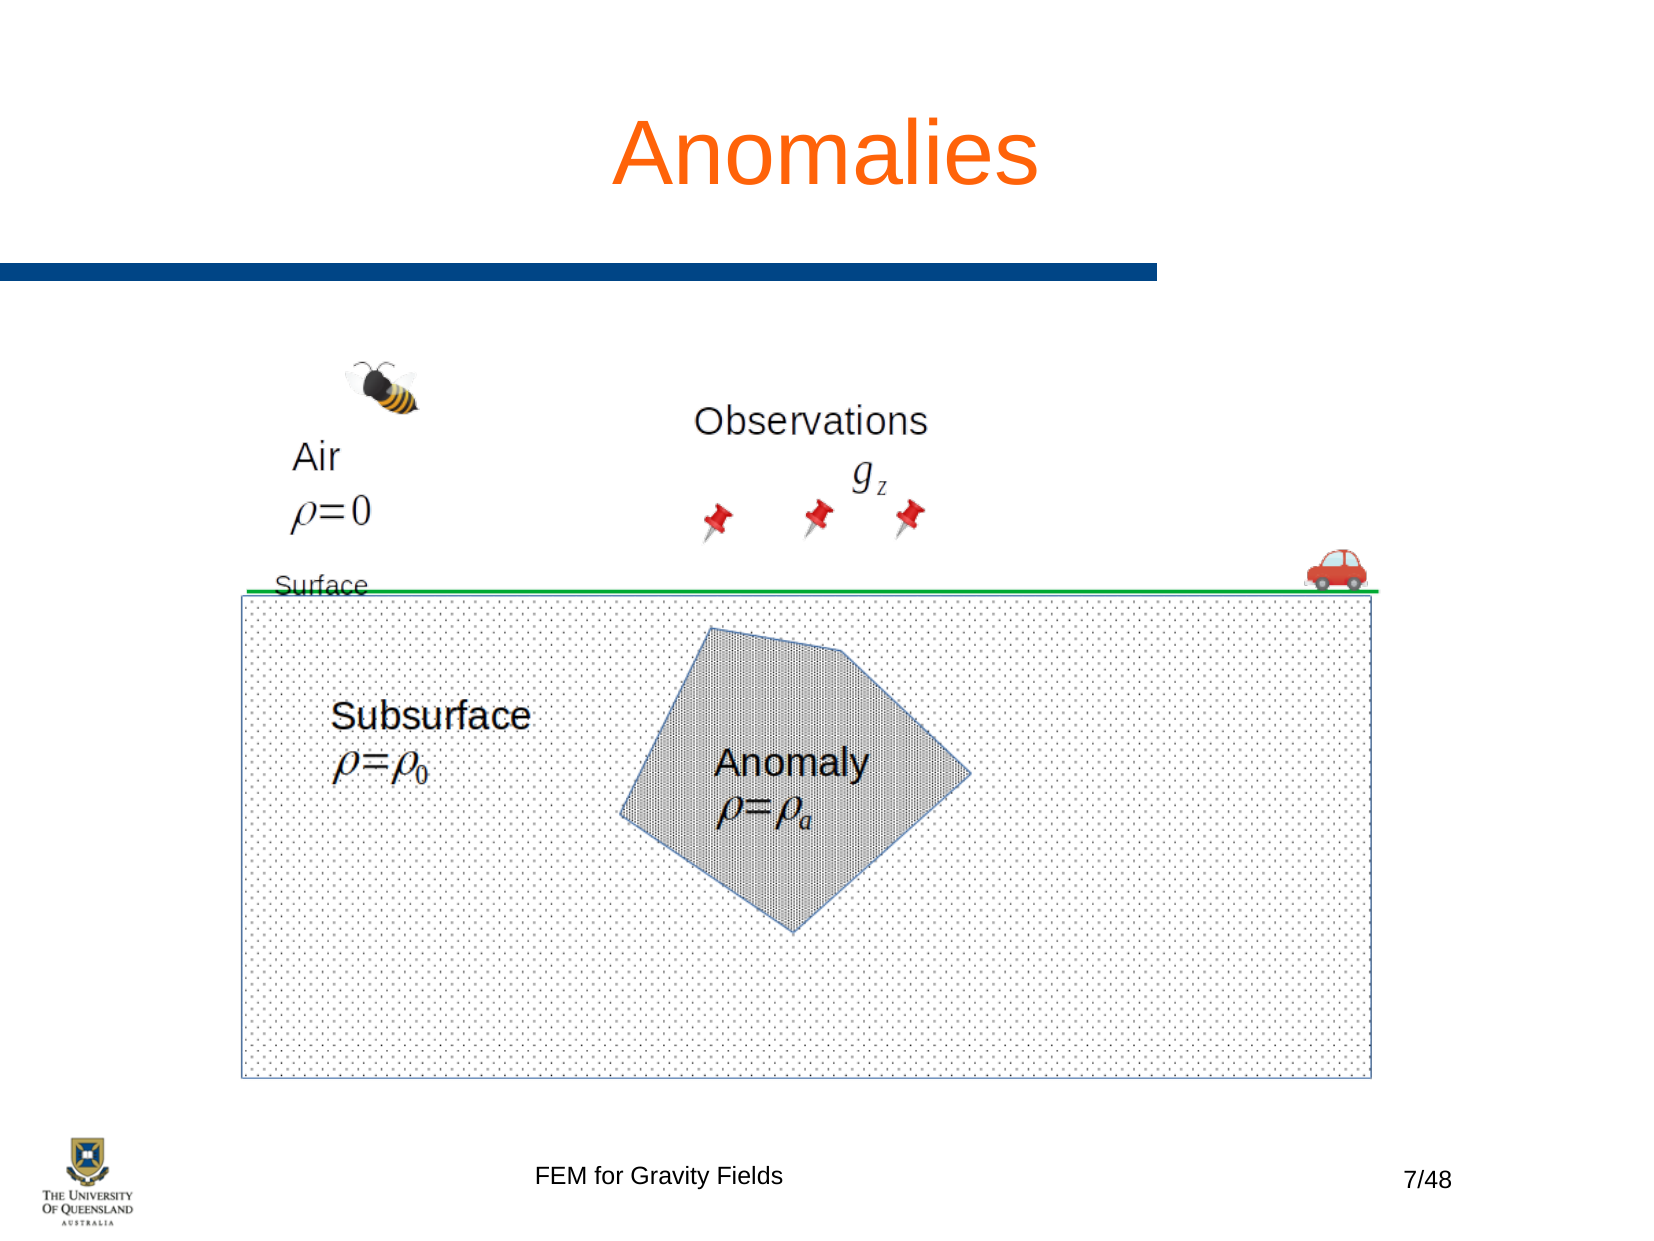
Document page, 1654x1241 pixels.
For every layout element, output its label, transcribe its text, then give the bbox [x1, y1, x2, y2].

title Anomalies [82, 49, 1571, 257]
picture [207, 273, 1409, 1123]
picture [35, 1133, 142, 1235]
